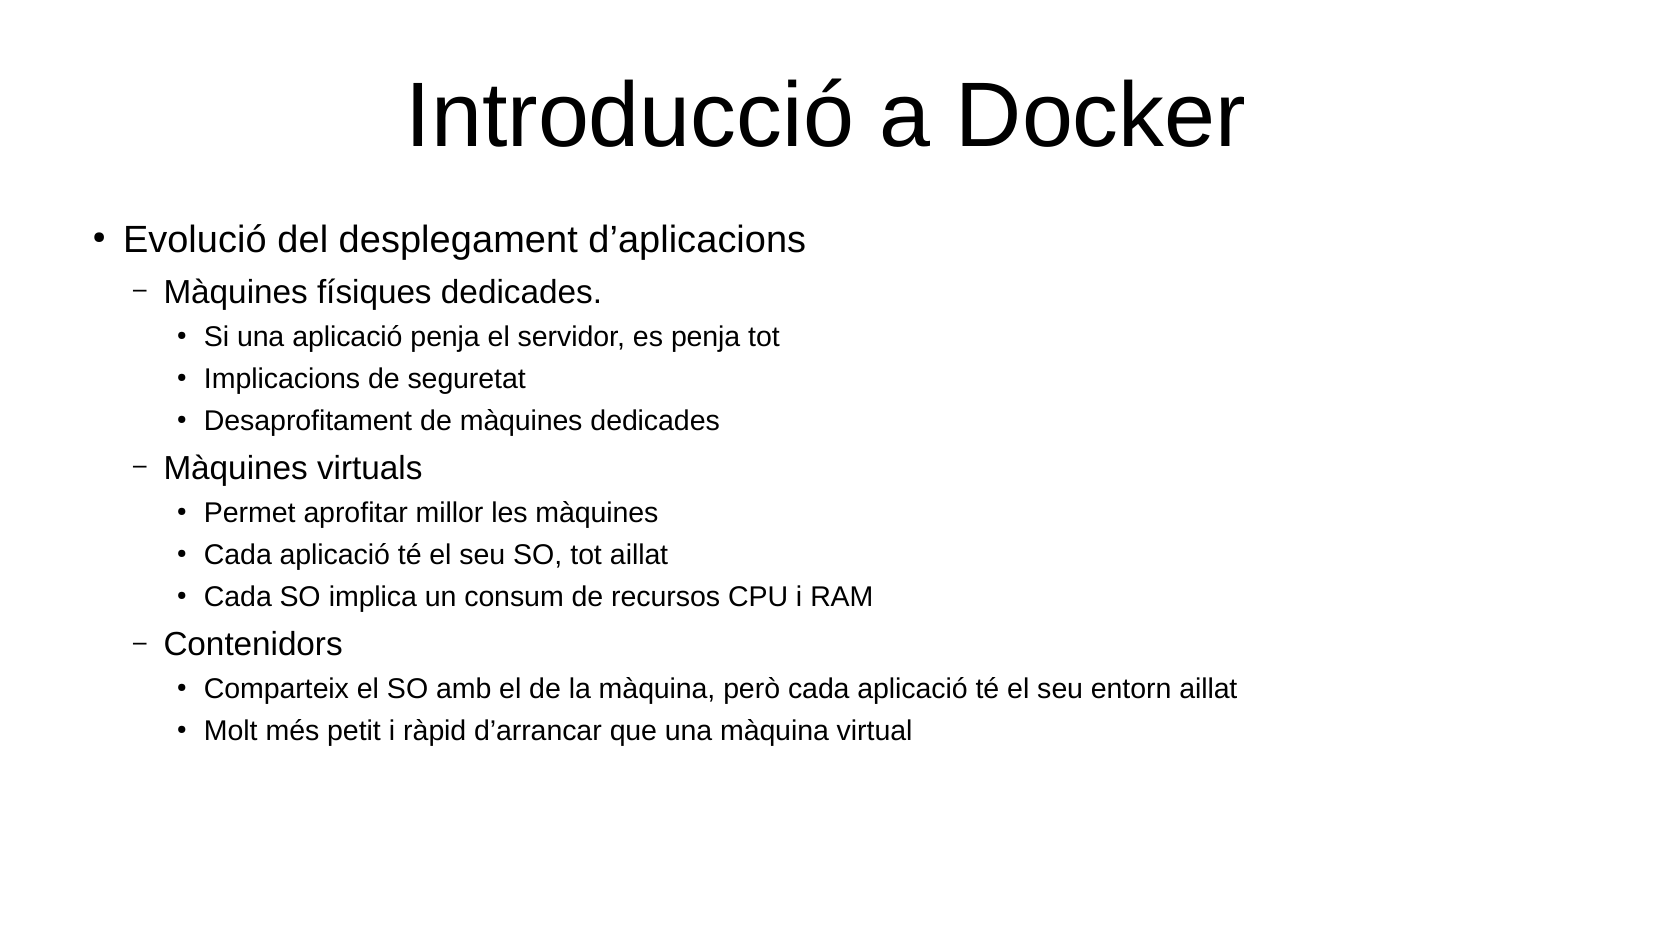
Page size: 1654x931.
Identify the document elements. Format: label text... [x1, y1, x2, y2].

title Introducció a Docker [82, 37, 1571, 193]
list Evolució del desplegament d’aplicacions Màquines físiques dedicades. Si una aplicació penja el servidor, es penja tot Implicacions de seguretat Desaprofitament de màquines dedicades Màquines virtuals Permet aprofitar millor les màquines Cada aplicació té el seu SO, tot aillat Cada SO implica un consum de recursos CPU i RAM Contenidors Comparteix el SO amb el de la màquina, però cada aplicació té el seu entorn aillat Molt més petit i ràpid d’arrancar que una màquina virtual [82, 217, 1571, 758]
